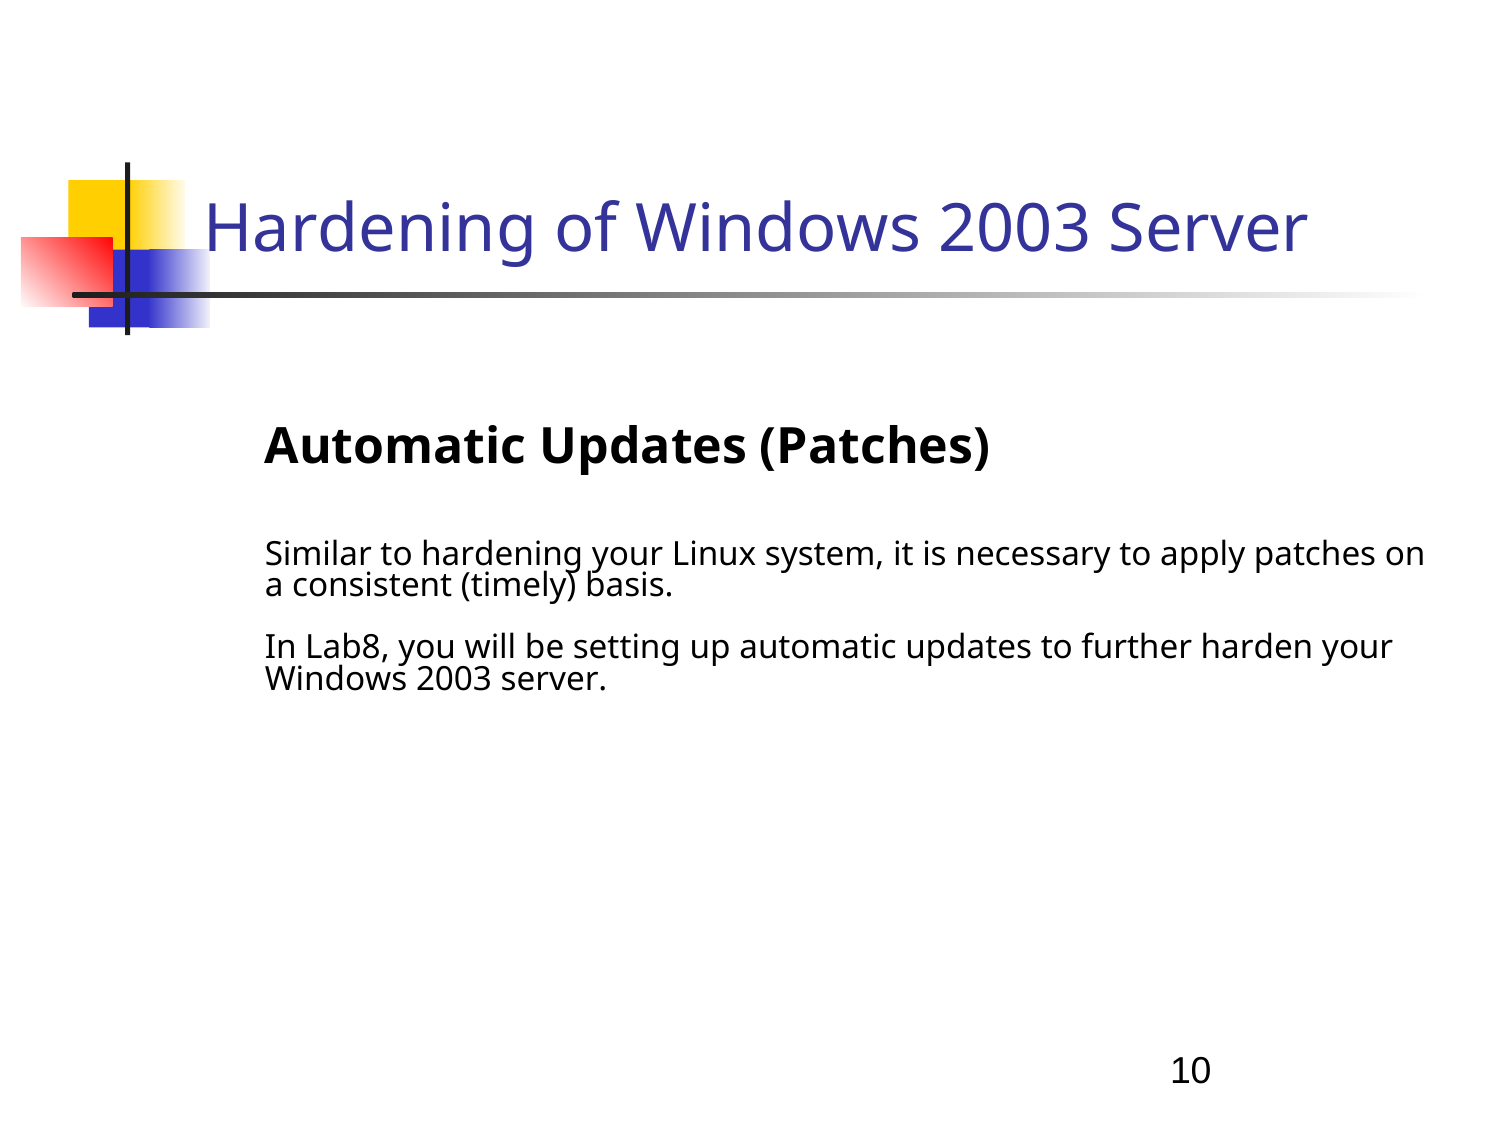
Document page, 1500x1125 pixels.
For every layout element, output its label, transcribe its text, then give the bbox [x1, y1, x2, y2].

title Hardening of Windows 2003 Server [188, 35, 1468, 276]
list Automatic Updates (Patches) Similar to hardening your Linux system, it is necessary to apply patches on a consistent (timely) basis. In Lab8, you will be setting up automatic updates to further harden your Windows 2003 server. [193, 331, 1469, 1007]
